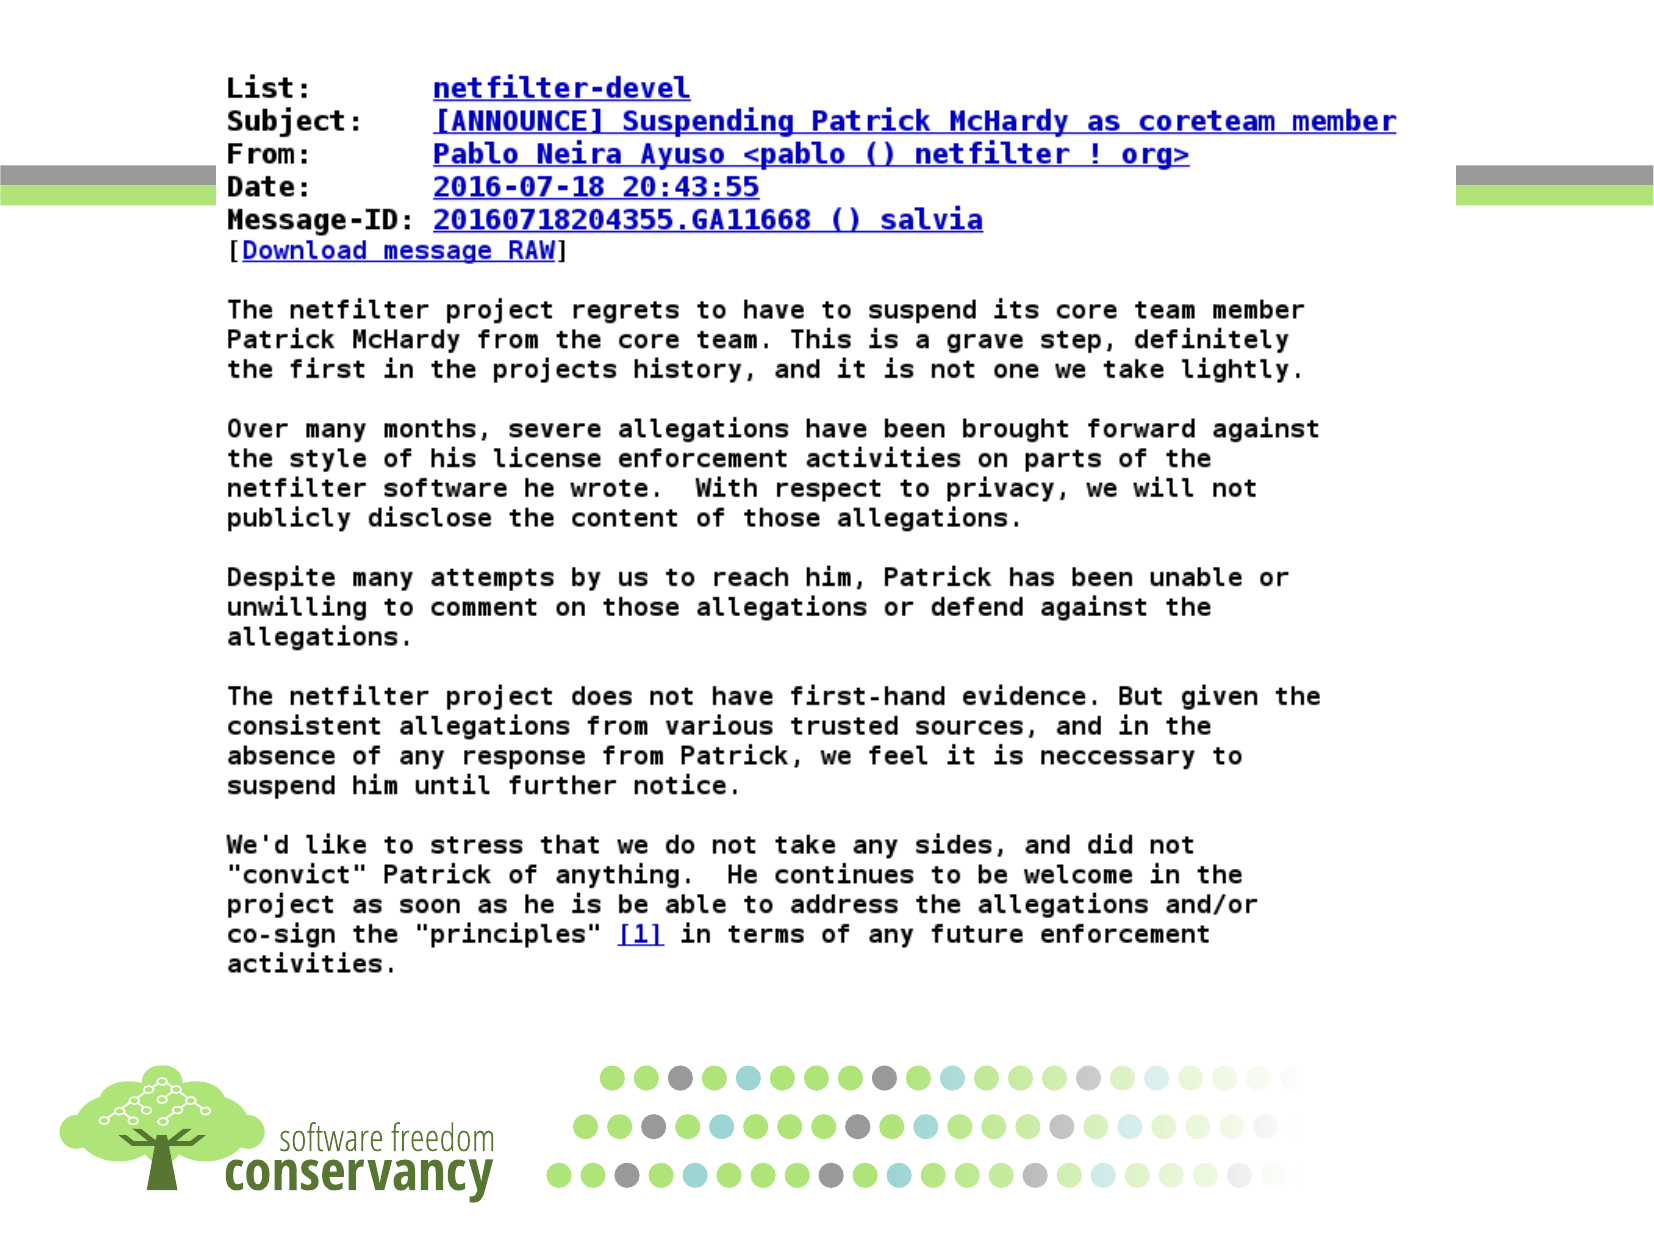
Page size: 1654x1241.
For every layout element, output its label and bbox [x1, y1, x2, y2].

picture [216, 59, 1456, 990]
